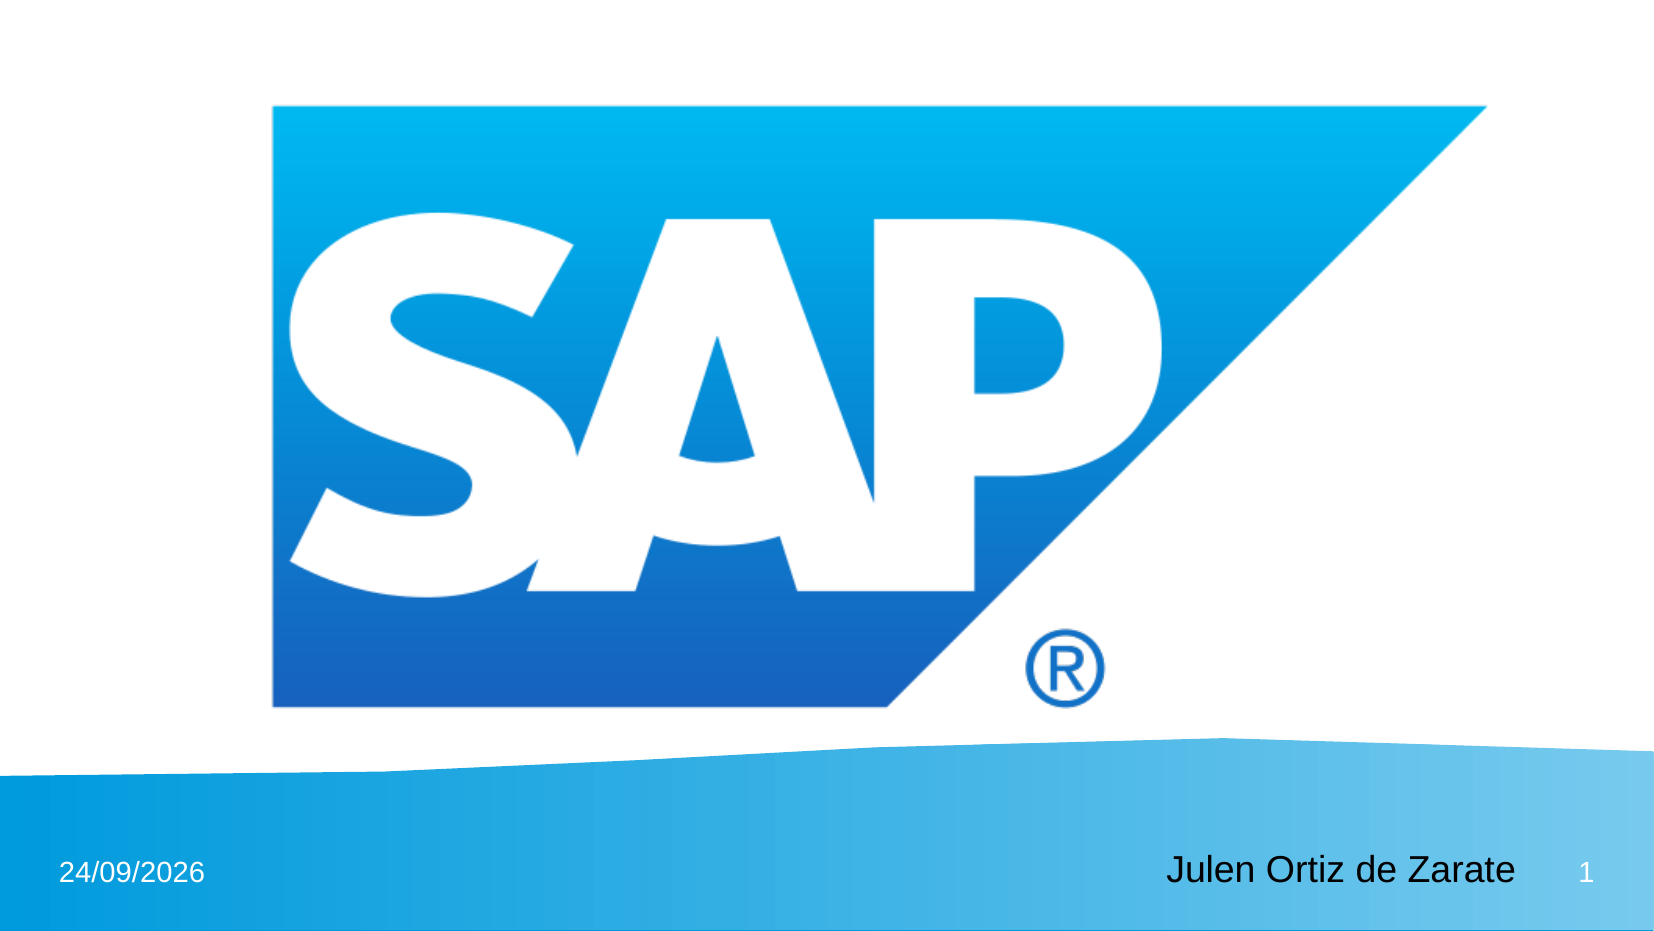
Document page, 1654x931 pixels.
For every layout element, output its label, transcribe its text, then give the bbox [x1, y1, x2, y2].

text_box Julen Ortiz de Zarate [1151, 840, 1536, 898]
picture [255, 88, 1506, 727]
